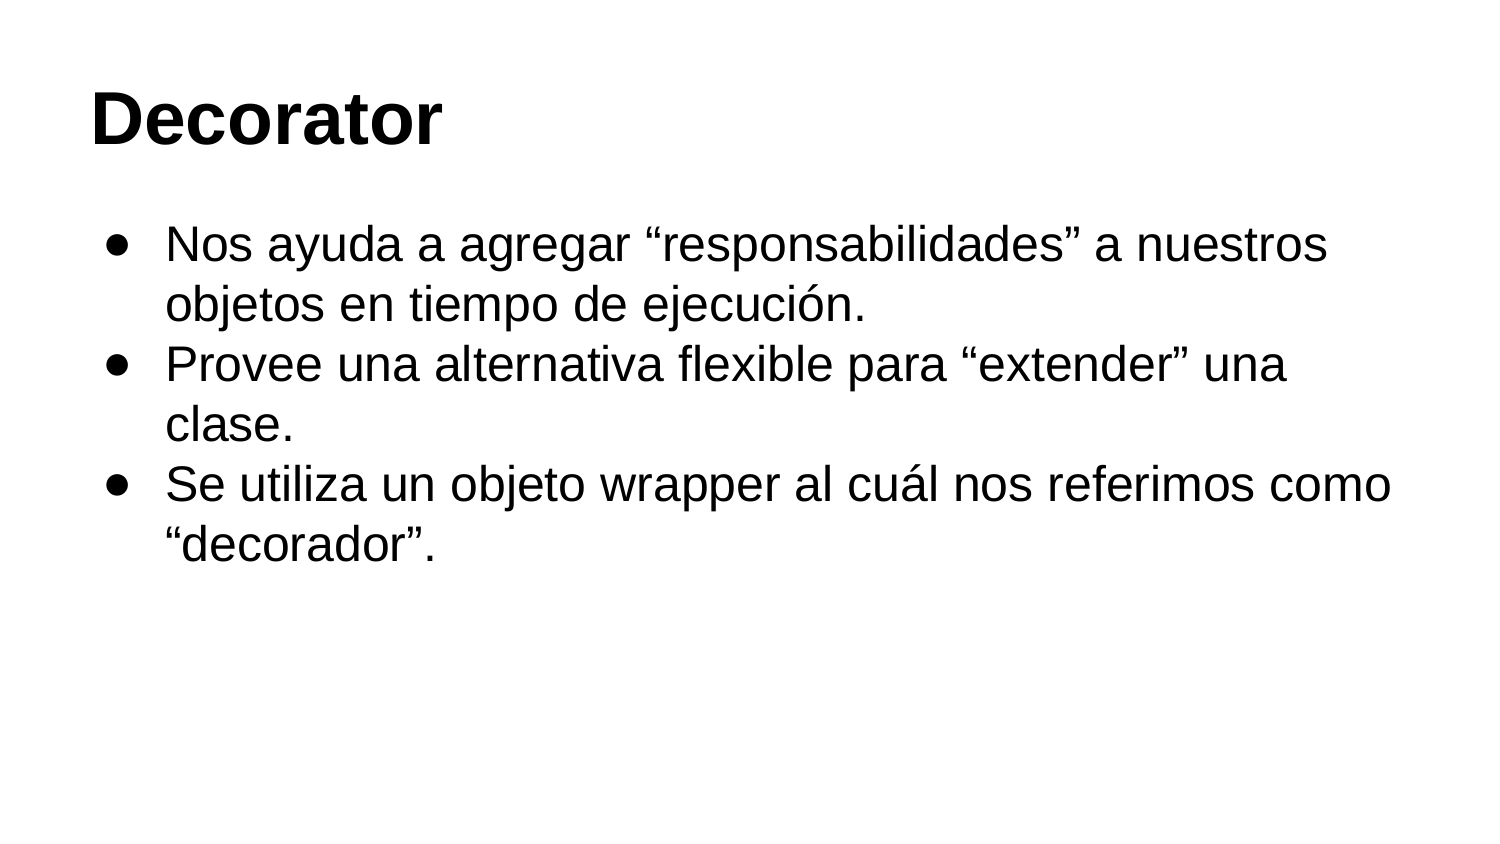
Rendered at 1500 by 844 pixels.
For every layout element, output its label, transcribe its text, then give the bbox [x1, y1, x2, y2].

title Decorator [75, 33, 1425, 175]
list Nos ayuda a agregar “responsabilidades” a nuestros objetos en tiempo de ejecución. Provee una alternativa flexible para “extender” una clase. Se utiliza un objeto wrapper al cuál nos referimos como “decorador”. [75, 196, 1425, 808]
